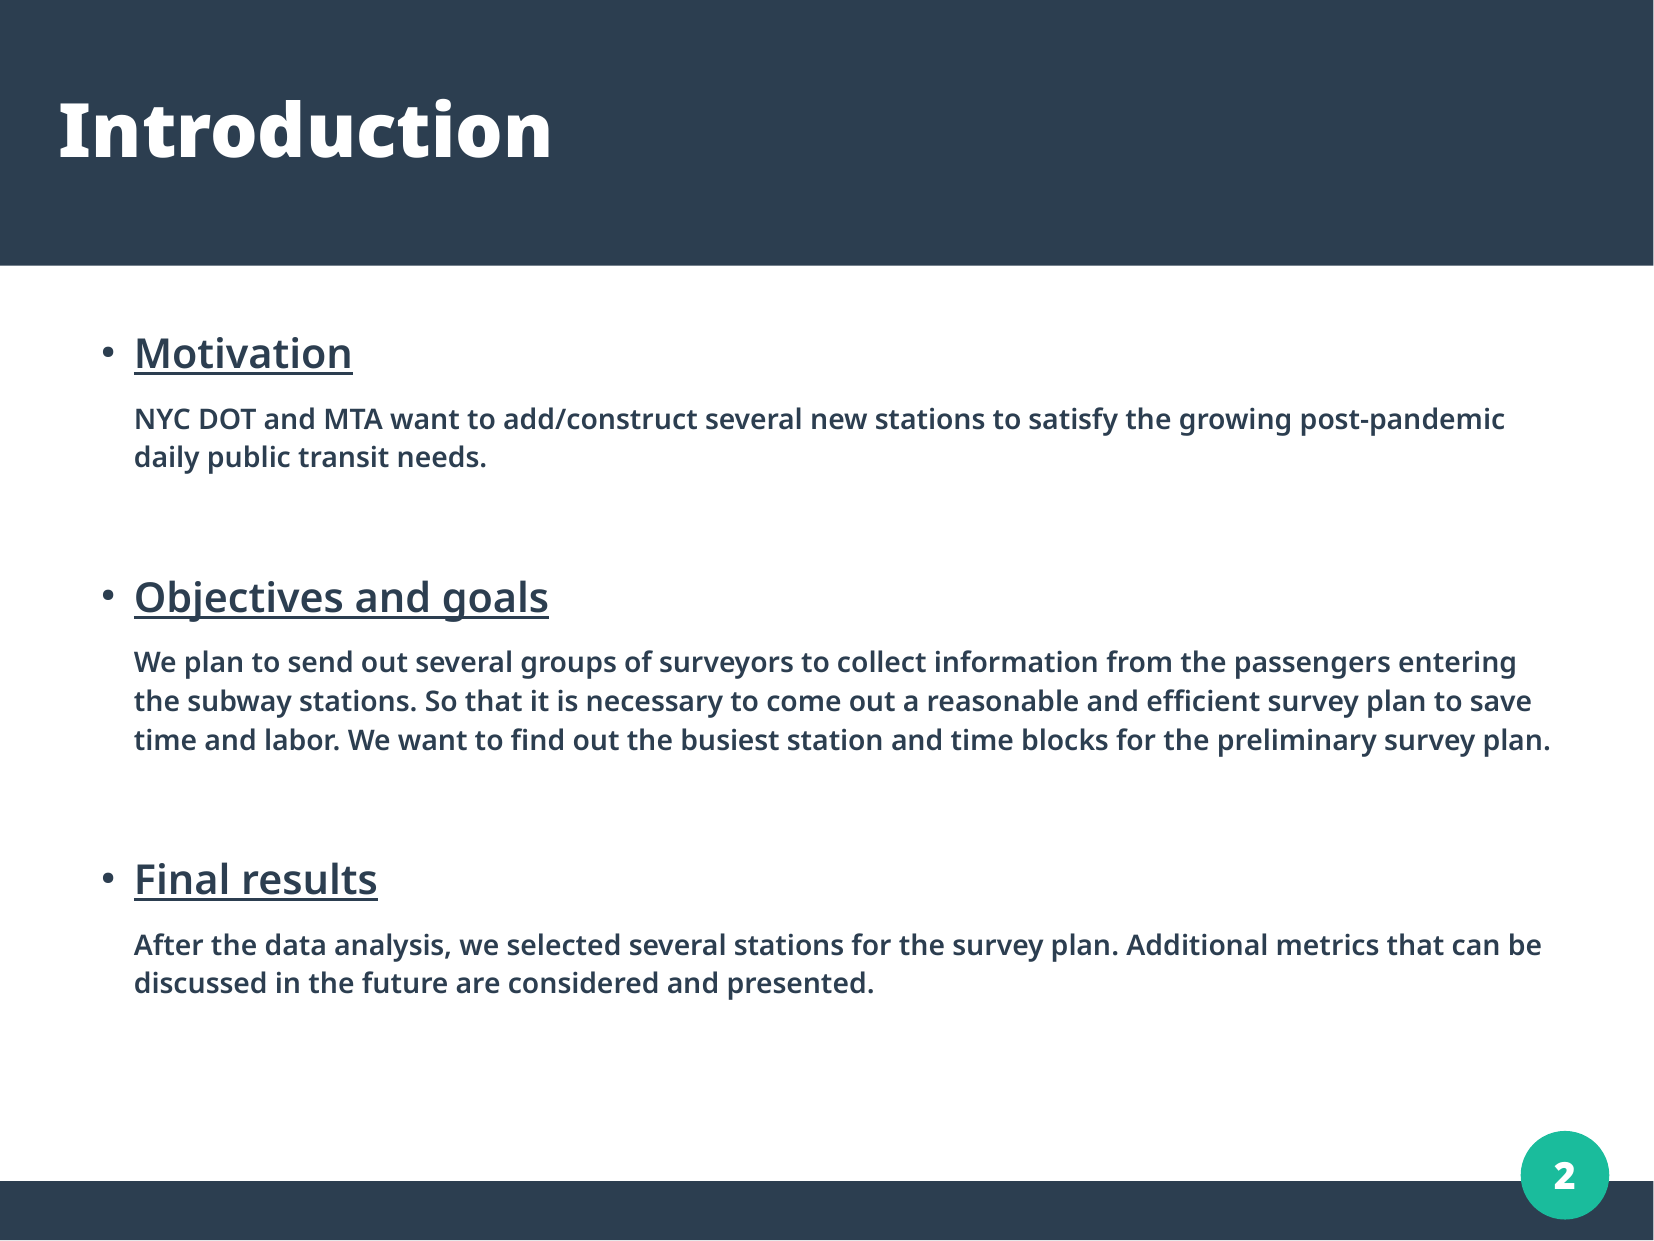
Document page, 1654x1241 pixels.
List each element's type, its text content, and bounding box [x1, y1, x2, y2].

list Motivation NYC DOT and MTA want to add/construct several new stations to satisfy the growing post-pandemic daily public transit needs. Objectives and goals We plan to send out several groups of surveyors to collect information from the passengers entering the subway stations. So that it is necessary to come out a reasonable and efficient survey plan to save time and labor. We want to find out the busiest station and time blocks for the preliminary survey plan. Final results After the data analysis, we selected several stations for the survey plan. Additional metrics that can be discussed in the future are considered and presented. [90, 324, 1561, 1021]
title Introduction [59, 49, 1595, 207]
